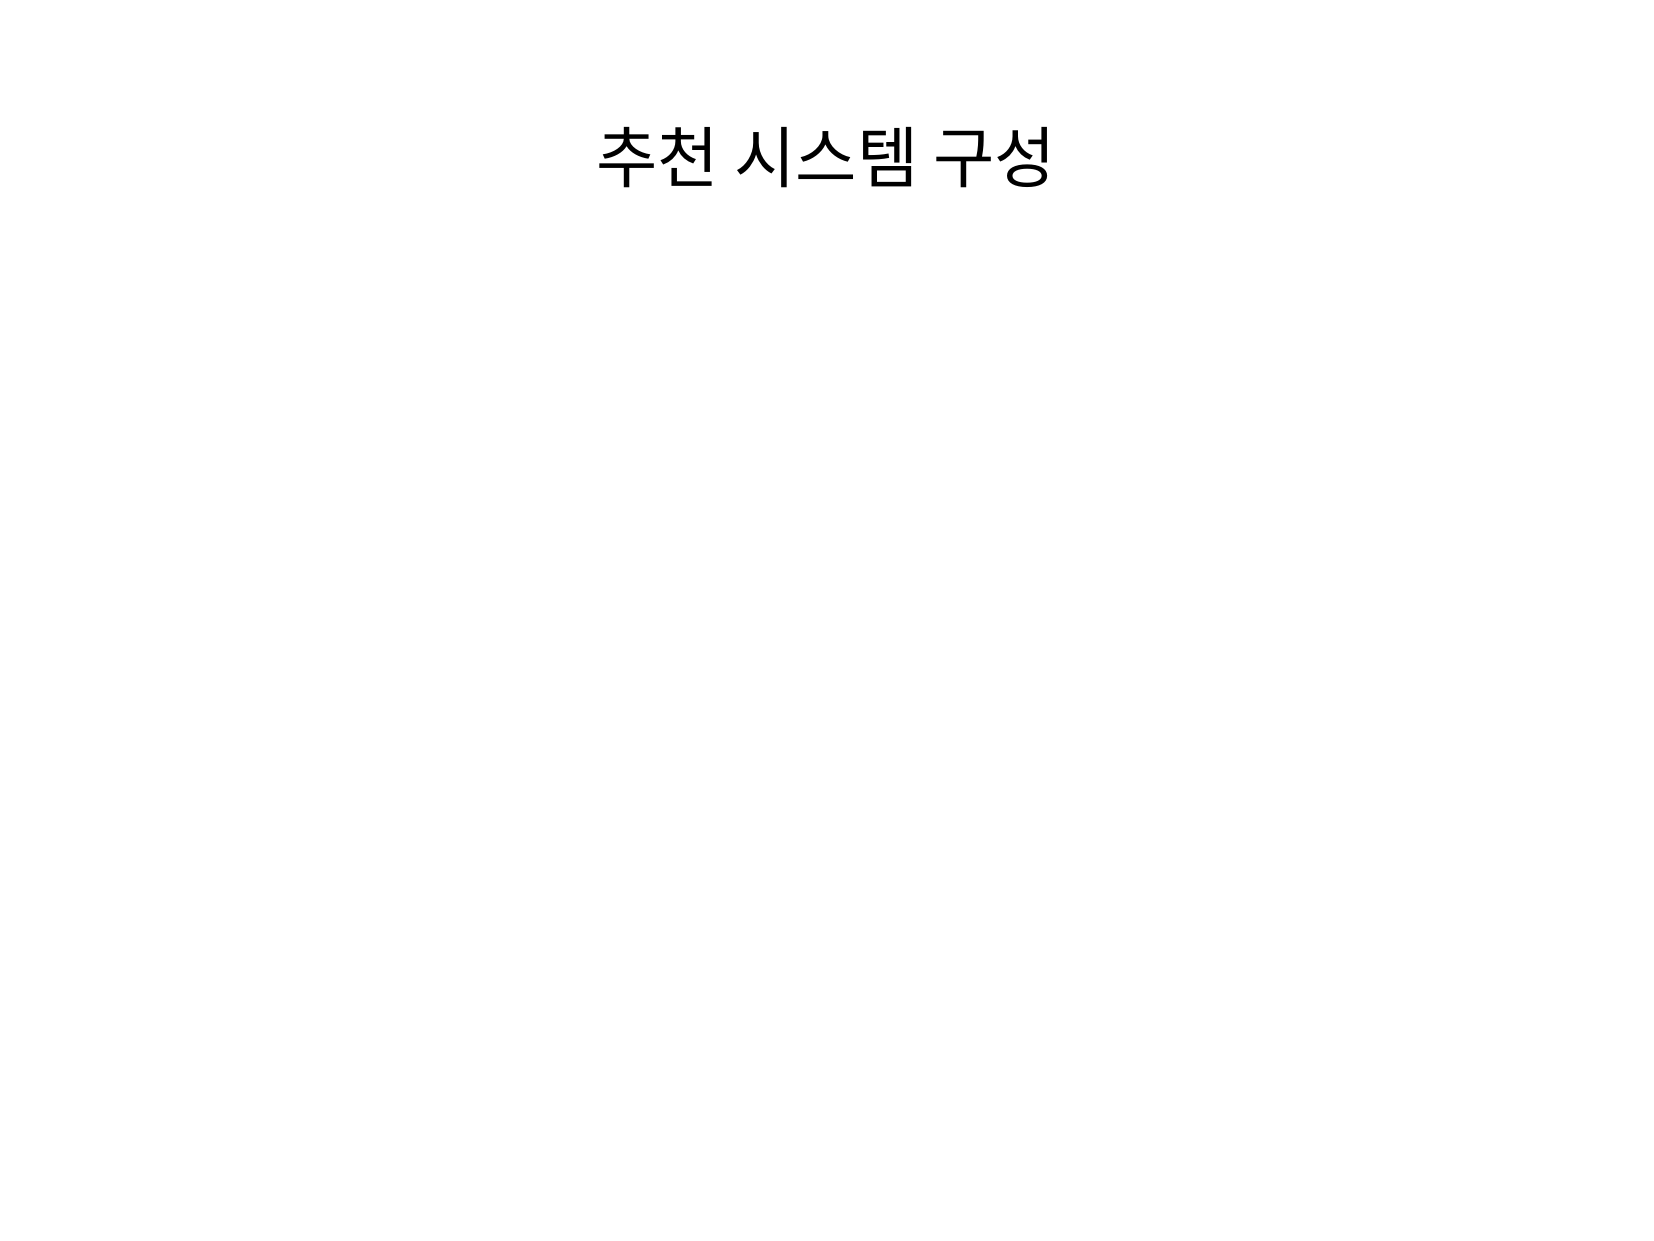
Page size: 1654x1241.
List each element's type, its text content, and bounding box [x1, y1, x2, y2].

title 추천 시스템 구성 [82, 49, 1571, 257]
